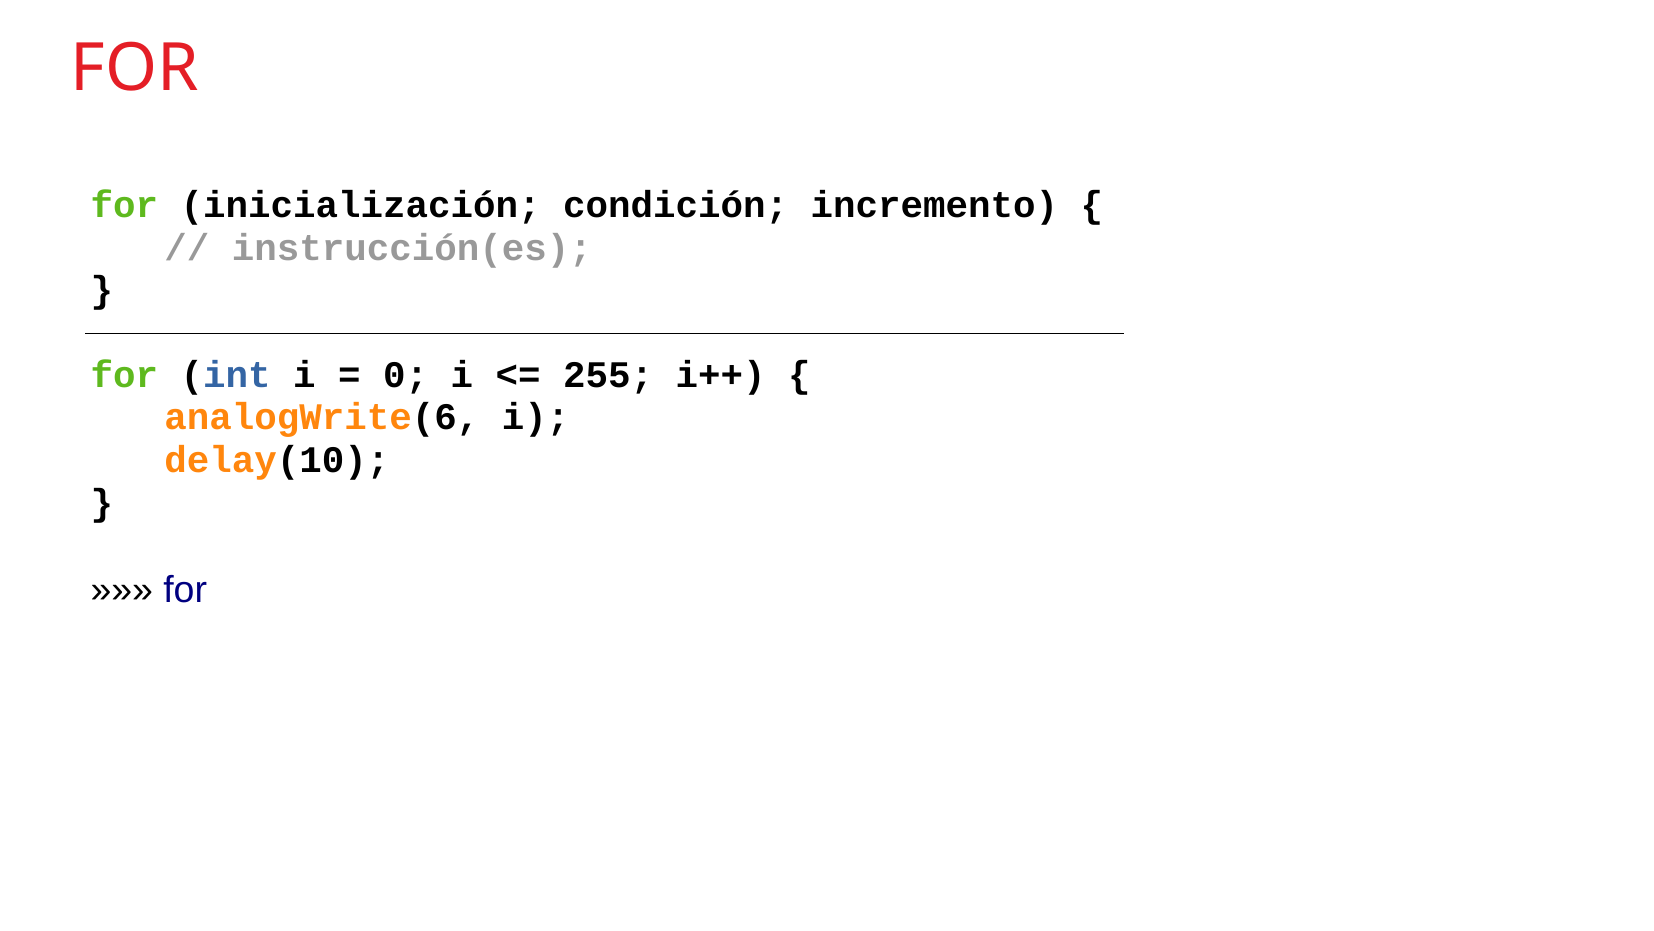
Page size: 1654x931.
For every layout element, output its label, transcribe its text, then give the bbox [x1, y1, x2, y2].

title FOR [70, 11, 1347, 118]
text_box for (inicialización; condición; incremento) { // instrucción(es); } for (int i = 0; i <= 255; i++) { analogWrite(6, i); delay(10); } »»» for [75, 178, 1596, 867]
